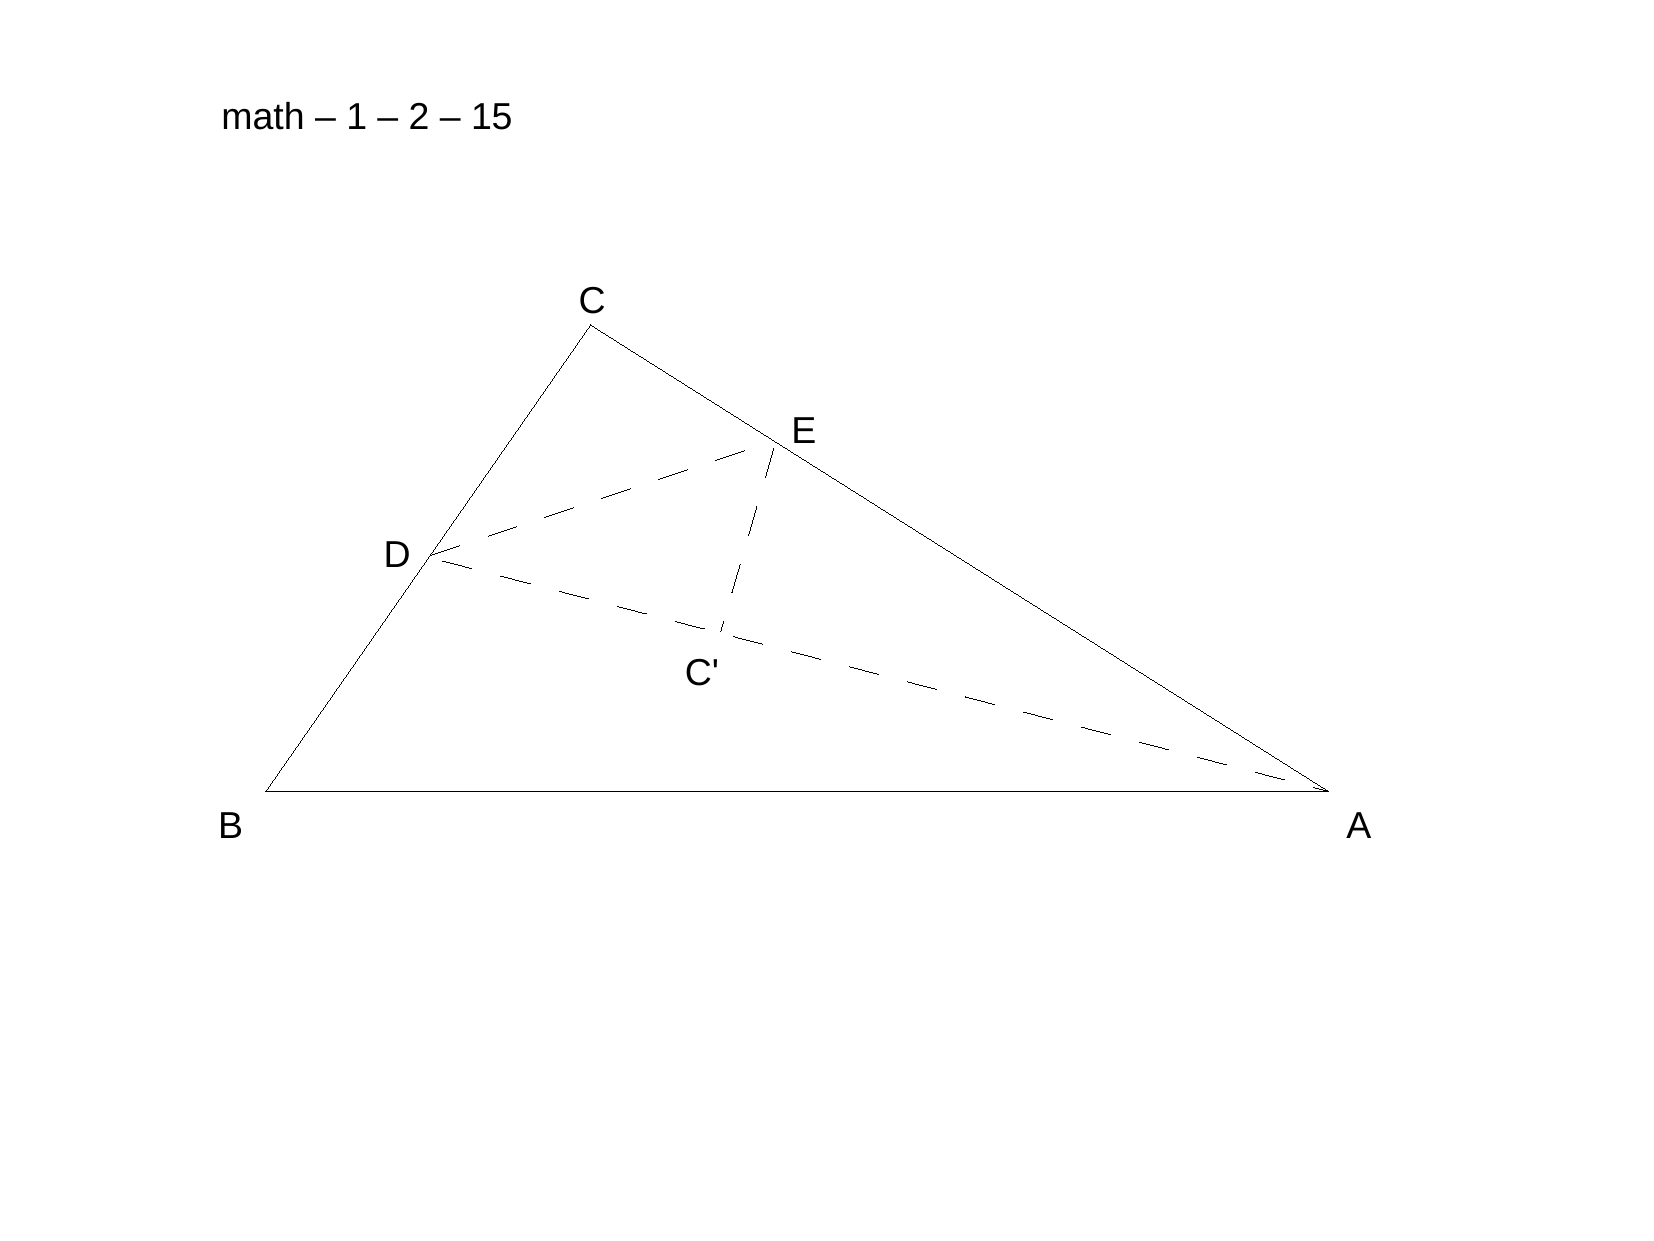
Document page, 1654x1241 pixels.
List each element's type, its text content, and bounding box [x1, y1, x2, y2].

text_box D [369, 525, 426, 583]
text_box C' [670, 643, 735, 701]
text_box C [563, 271, 621, 329]
text_box A [1331, 797, 1387, 855]
text_box B [203, 797, 259, 855]
text_box math – 1 – 2 – 15 [206, 88, 528, 146]
text_box E [776, 401, 832, 459]
